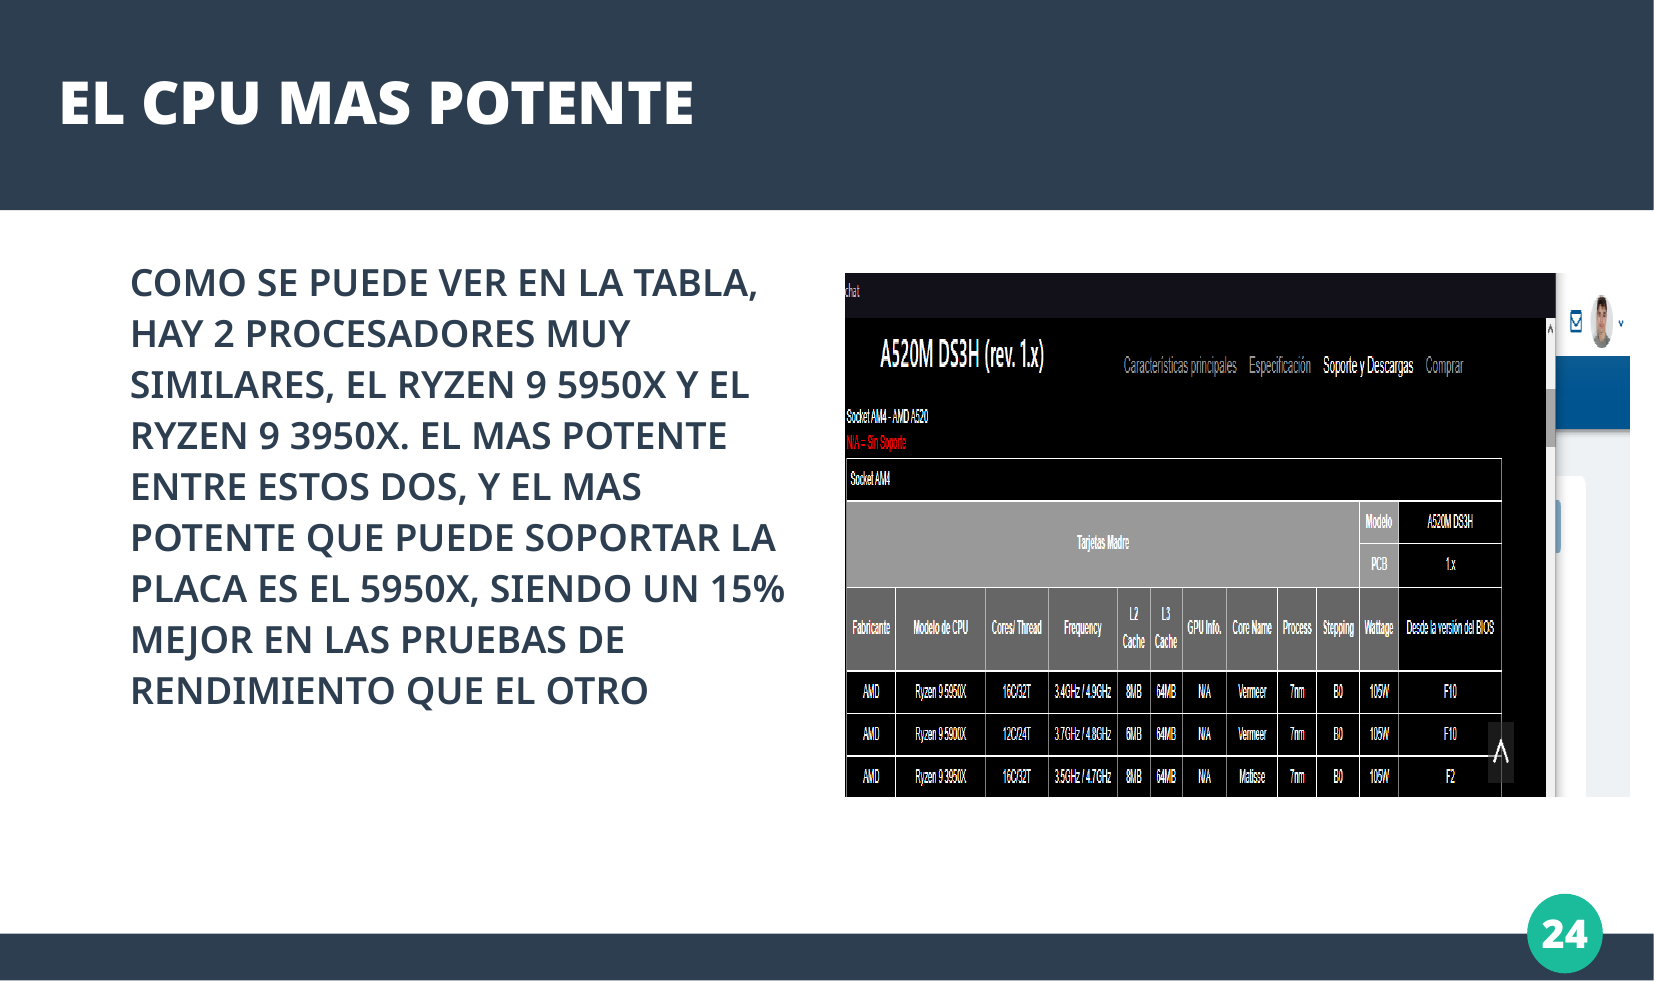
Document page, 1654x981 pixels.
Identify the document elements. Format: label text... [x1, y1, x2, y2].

list COMO SE PUEDE VER EN LA TABLA, HAY 2 PROCESADORES MUY SIMILARES, EL RYZEN 9 5950X Y EL RYZEN 9 3950X. EL MAS POTENTE ENTRE ESTOS DOS, Y EL MAS POTENTE QUE PUEDE SOPORTAR LA PLACA ES EL 5950X, SIENDO UN 15% MEJOR EN LAS PRUEBAS DE RENDIMIENTO QUE EL OTRO [59, 256, 809, 911]
picture [845, 273, 1630, 797]
title EL CPU MAS POTENTE [59, 38, 1595, 164]
